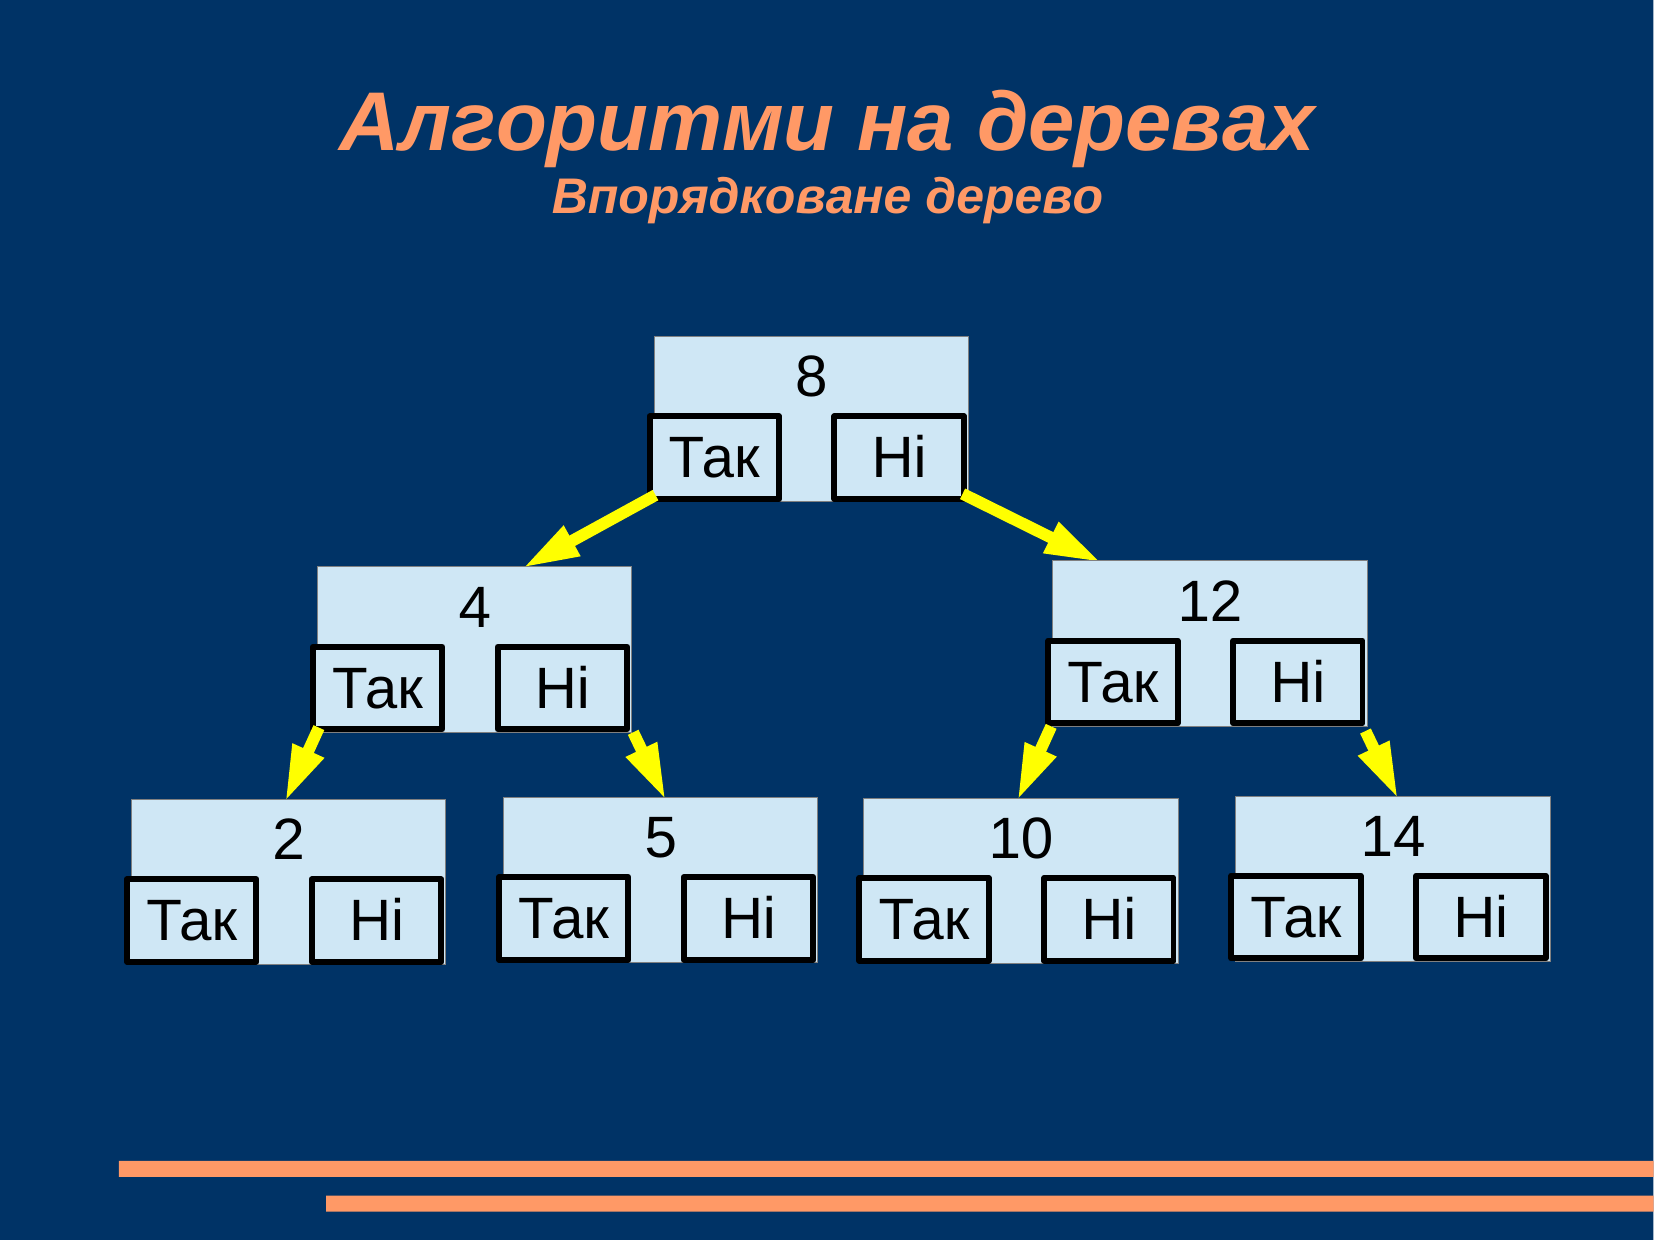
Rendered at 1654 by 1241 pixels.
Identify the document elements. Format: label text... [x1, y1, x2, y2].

text_box Ні [1044, 877, 1174, 961]
text_box Так [499, 876, 629, 960]
text_box Так [312, 646, 443, 730]
text_box Так [859, 877, 989, 961]
text_box 4 [317, 566, 632, 733]
text_box Ні [1233, 640, 1363, 724]
text_box Ні [834, 416, 964, 500]
text_box 14 [1235, 796, 1551, 962]
text_box Так [126, 879, 257, 962]
text_box Так [1231, 875, 1361, 959]
text_box Так [649, 416, 779, 500]
text_box Ні [1416, 875, 1546, 959]
text_box 2 [131, 799, 446, 965]
text_box 12 [1052, 560, 1368, 727]
title Алгоритми на деревах Впорядковане дерево [121, 46, 1534, 254]
text_box Так [1048, 640, 1178, 724]
text_box 5 [503, 797, 818, 963]
text_box Ні [311, 879, 442, 962]
text_box Ні [683, 876, 814, 960]
text_box 10 [863, 798, 1179, 964]
text_box 8 [654, 336, 969, 502]
text_box Ні [497, 646, 628, 730]
